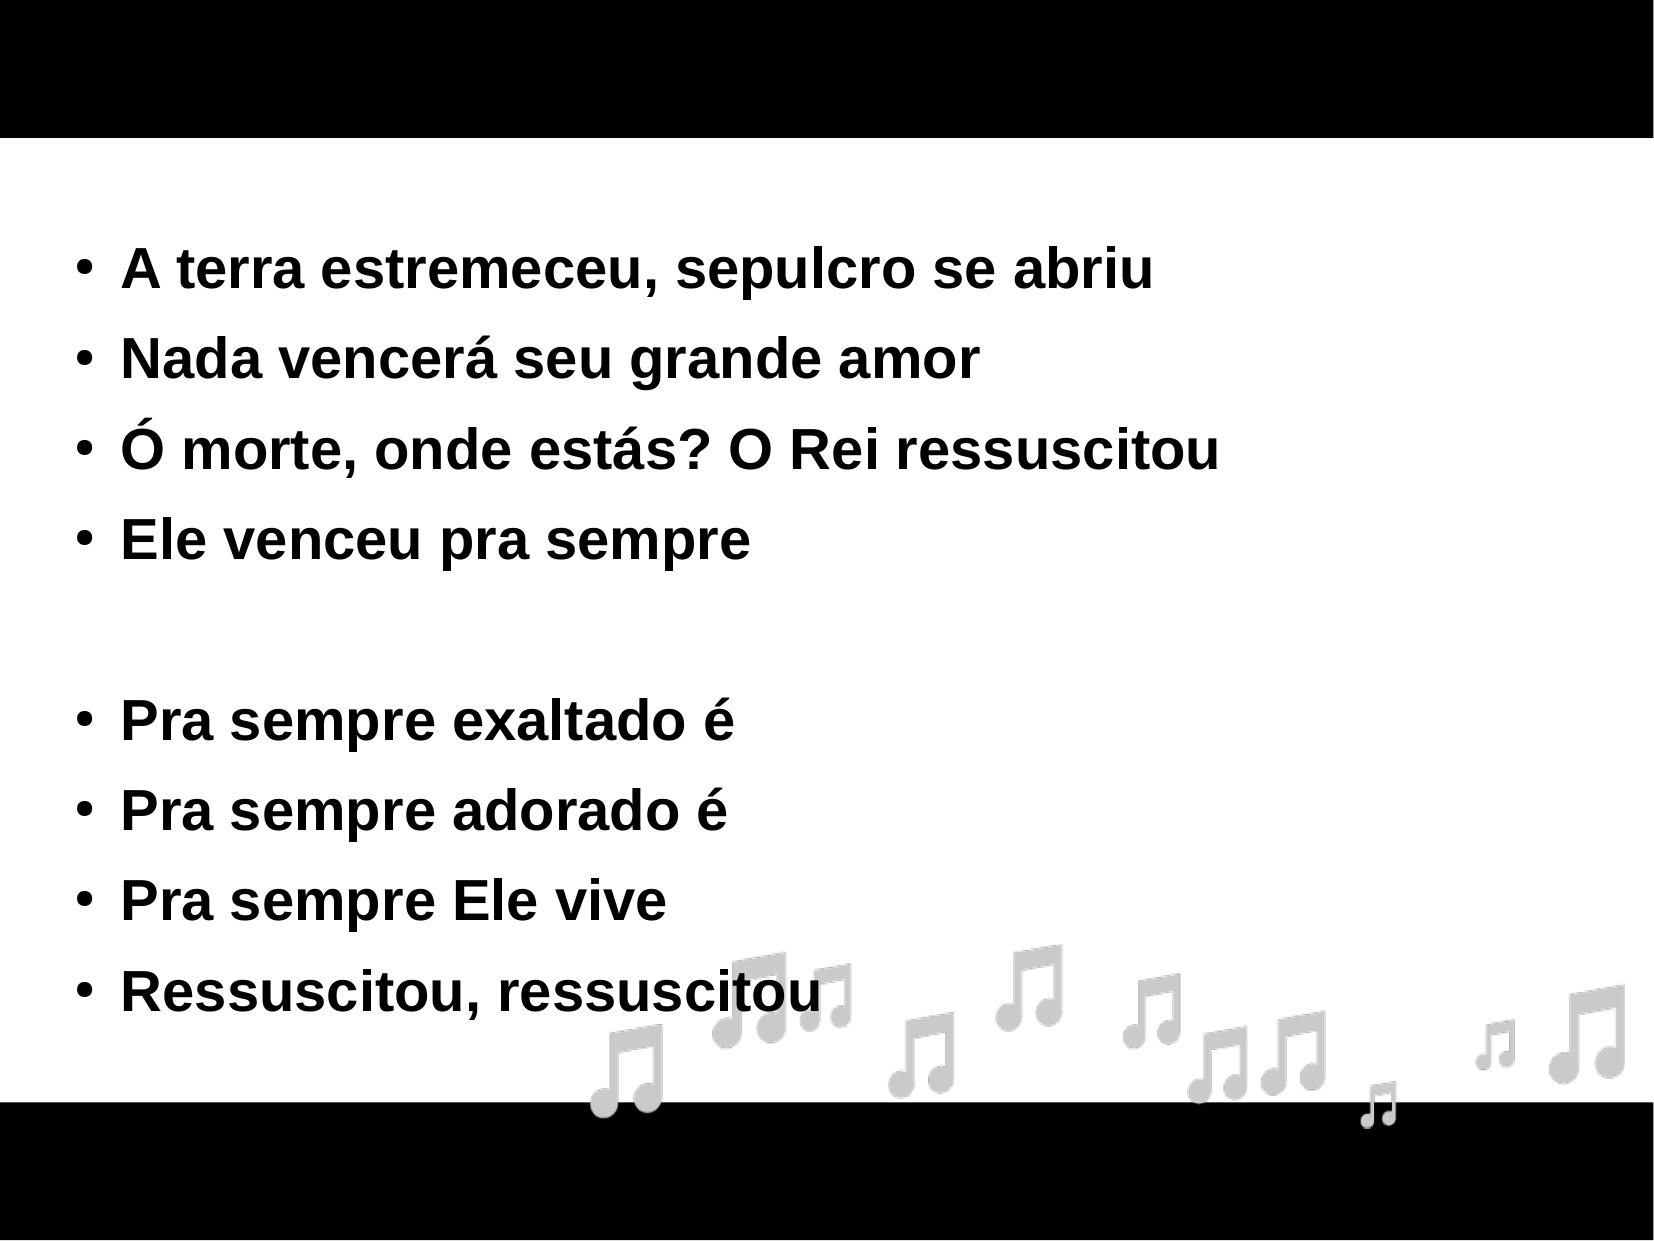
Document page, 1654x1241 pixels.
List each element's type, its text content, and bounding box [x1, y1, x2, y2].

list A terra estremeceu, sepulcro se abriu Nada vencerá seu grande amor Ó morte, onde estás? O Rei ressuscitou Ele venceu pra sempre Pra sempre exaltado é Pra sempre adorado é Pra sempre Ele vive Ressuscitou, ressuscitou [59, 236, 1595, 1024]
